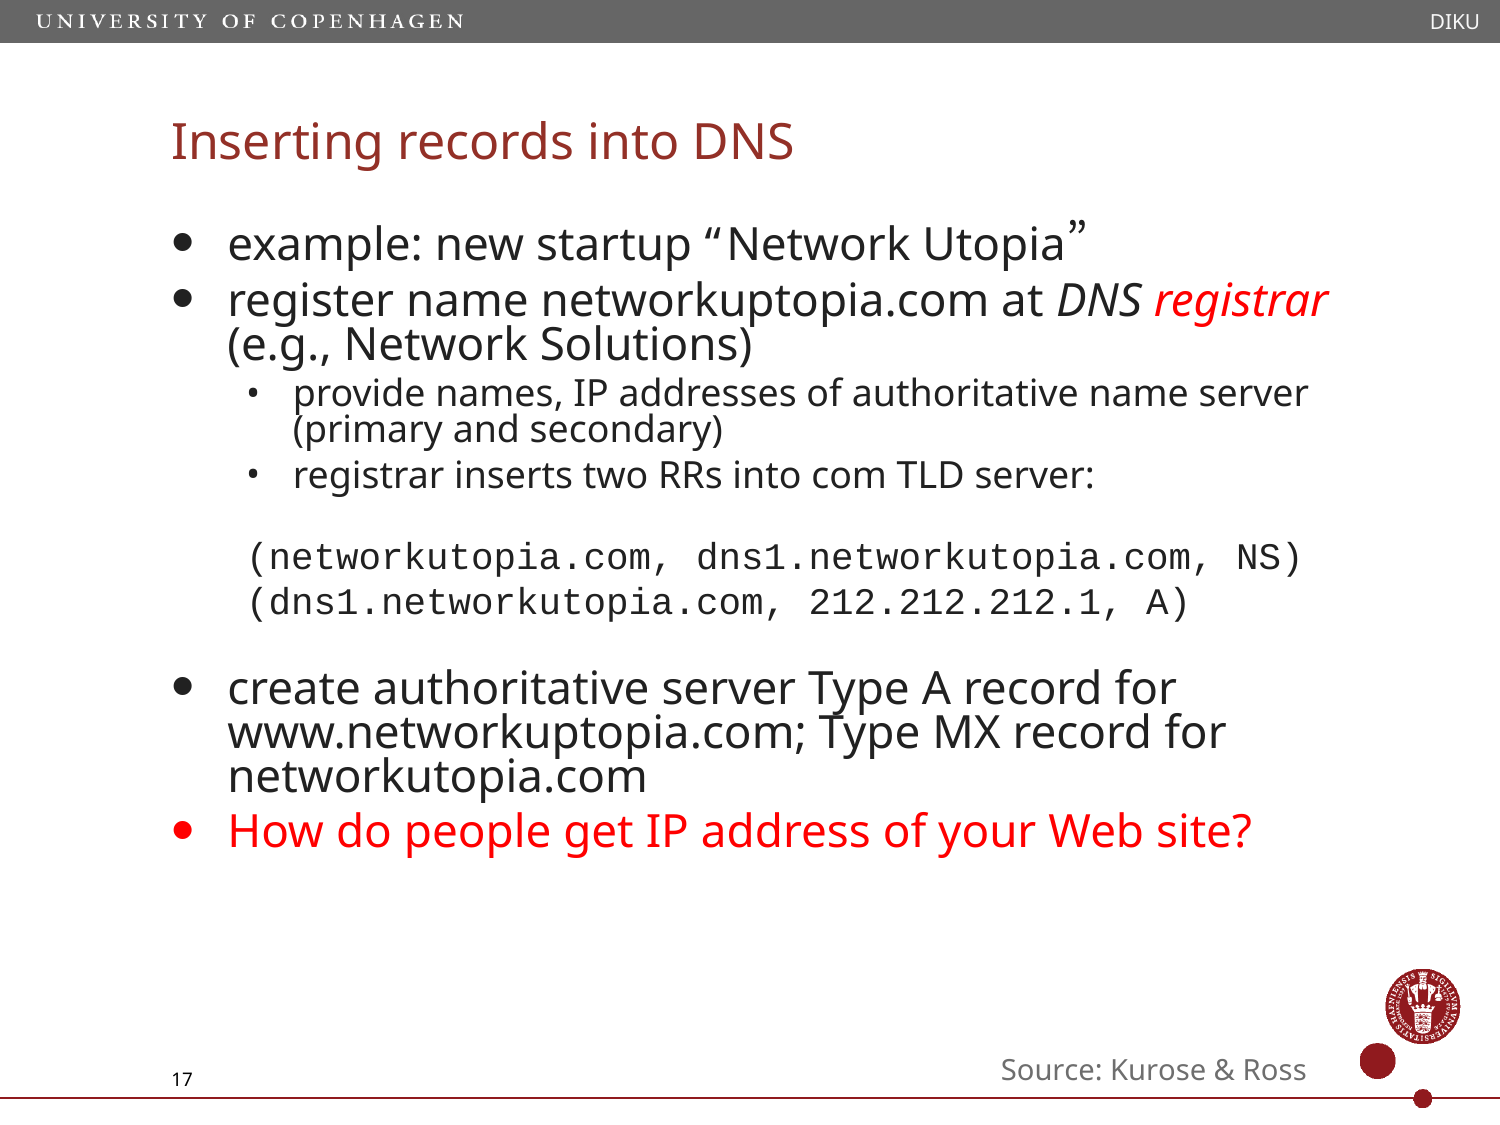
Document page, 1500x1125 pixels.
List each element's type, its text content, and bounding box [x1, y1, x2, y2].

title Inserting records into DNS [171, 75, 1329, 171]
list example: new startup “Network Utopia” register name networkuptopia.com at DNS registrar (e.g., Network Solutions) provide names, IP addresses of authoritative name server (primary and secondary) registrar inserts two RRs into com TLD server: (networkutopia.com, dns1.networkutopia.com, NS) (dns1.networkutopia.com, 212.212.212.1, A) create authoritative server Type A record for www.networkuptopia.com; Type MX record for networkutopia.com How do people get IP address of your Web site? [171, 225, 1329, 900]
text_box DIKU [469, 0, 1495, 43]
text_box Source: Kurose & Ross [986, 1043, 1376, 1094]
picture [0, 910, 1500, 1122]
text_box <number> [171, 1067, 522, 1092]
